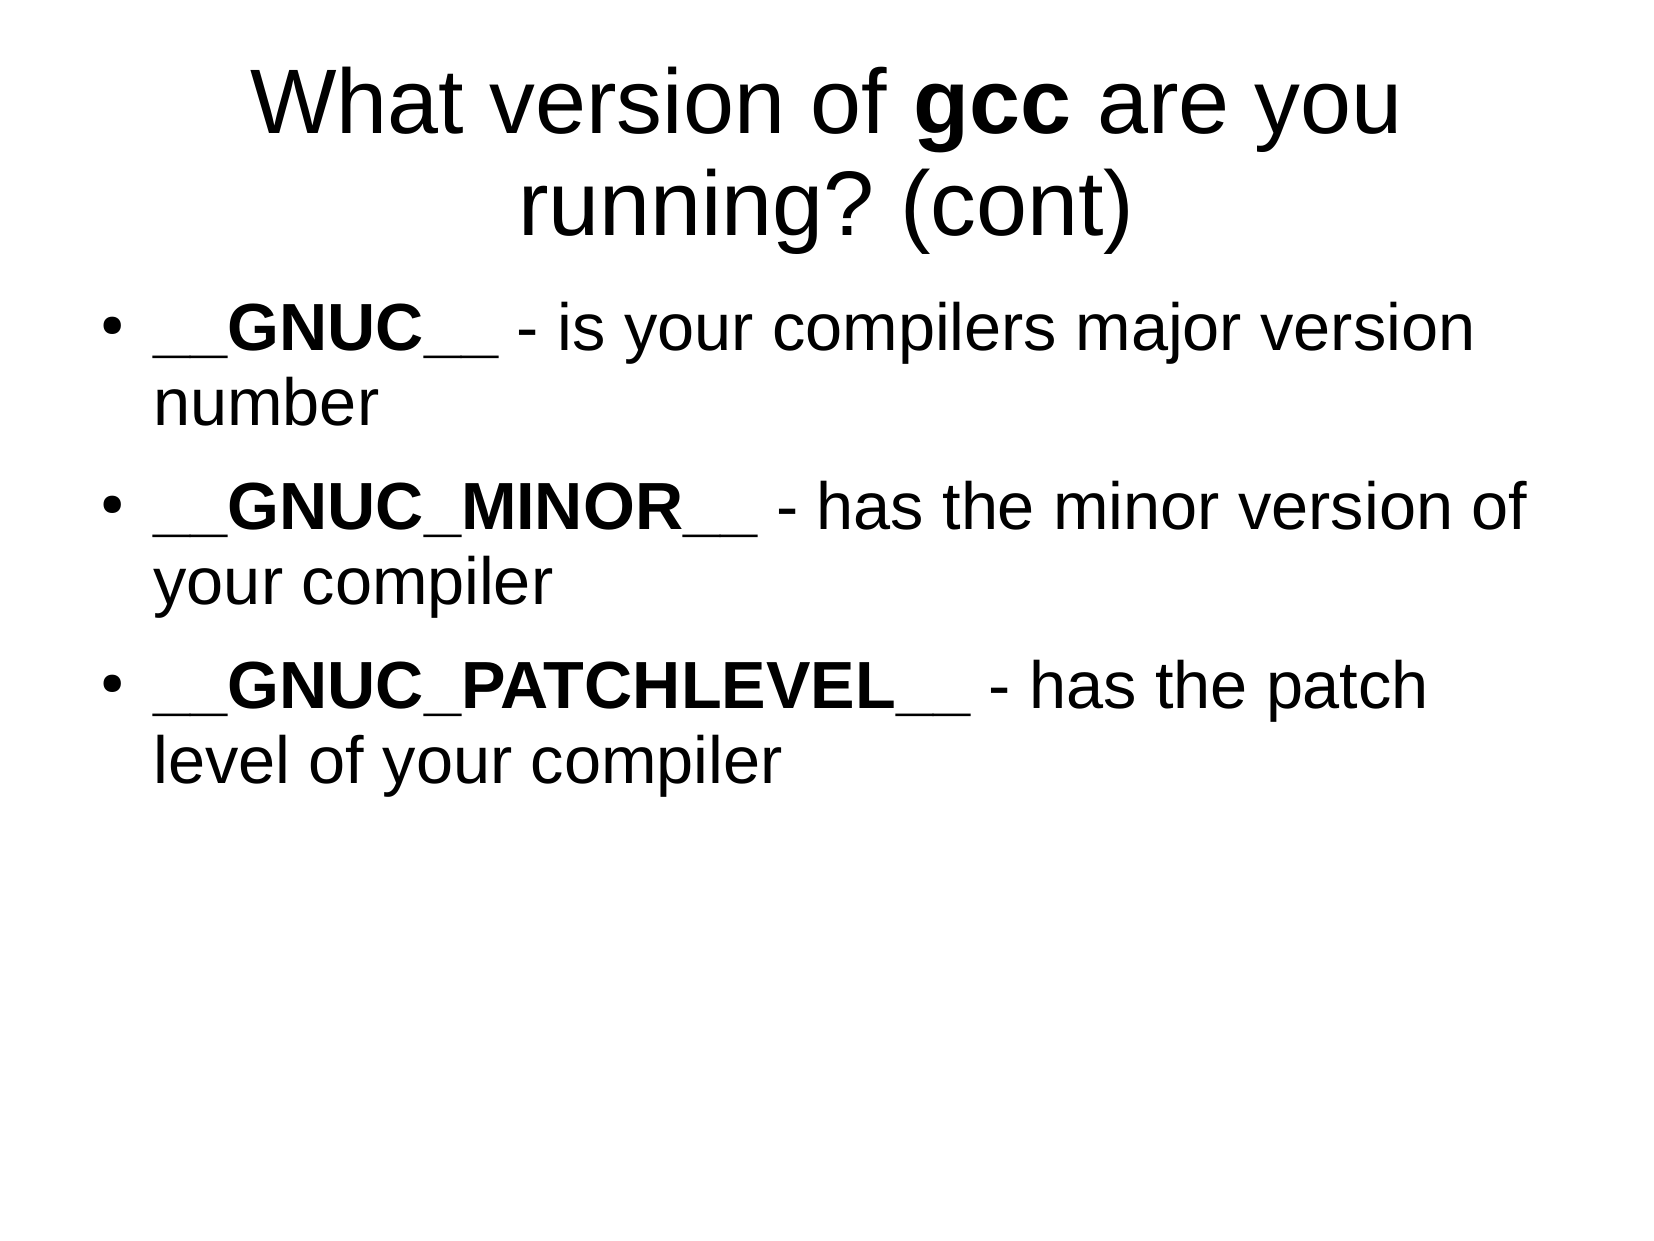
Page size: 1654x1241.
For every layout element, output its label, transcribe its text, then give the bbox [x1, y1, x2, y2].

list __GNUC__ - is your compilers major version number __GNUC_MINOR__ - has the minor version of your compiler __GNUC_PATCHLEVEL__ - has the patch level of your compiler [82, 290, 1571, 1109]
title What version of gcc are you running? (cont) [82, 49, 1571, 257]
